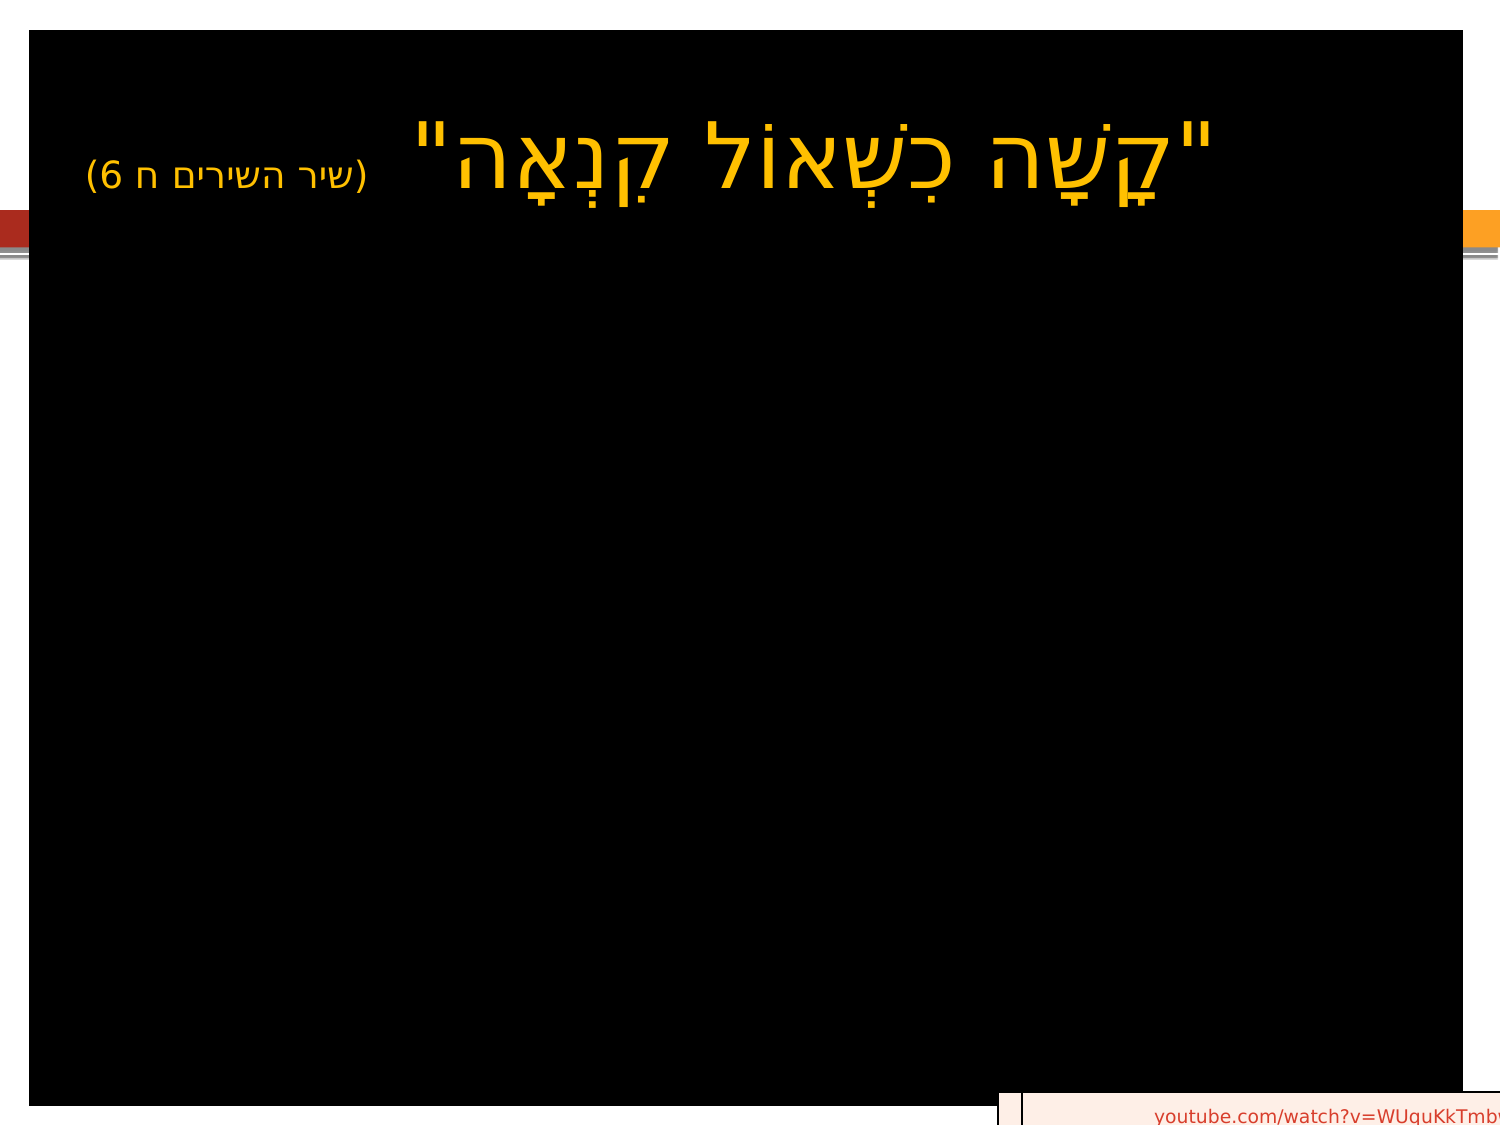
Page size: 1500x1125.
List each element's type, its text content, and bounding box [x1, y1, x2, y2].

picture [29, 30, 1463, 1106]
table_header youtube.com/watch?v=WUquKkTmbww [1023, 1093, 1500, 1125]
title "קָשָׁה כִשְׁאוֹל קִנְאָה" (שיר השירים ח 6) [69, 66, 1425, 238]
table_header [999, 1093, 1021, 1125]
